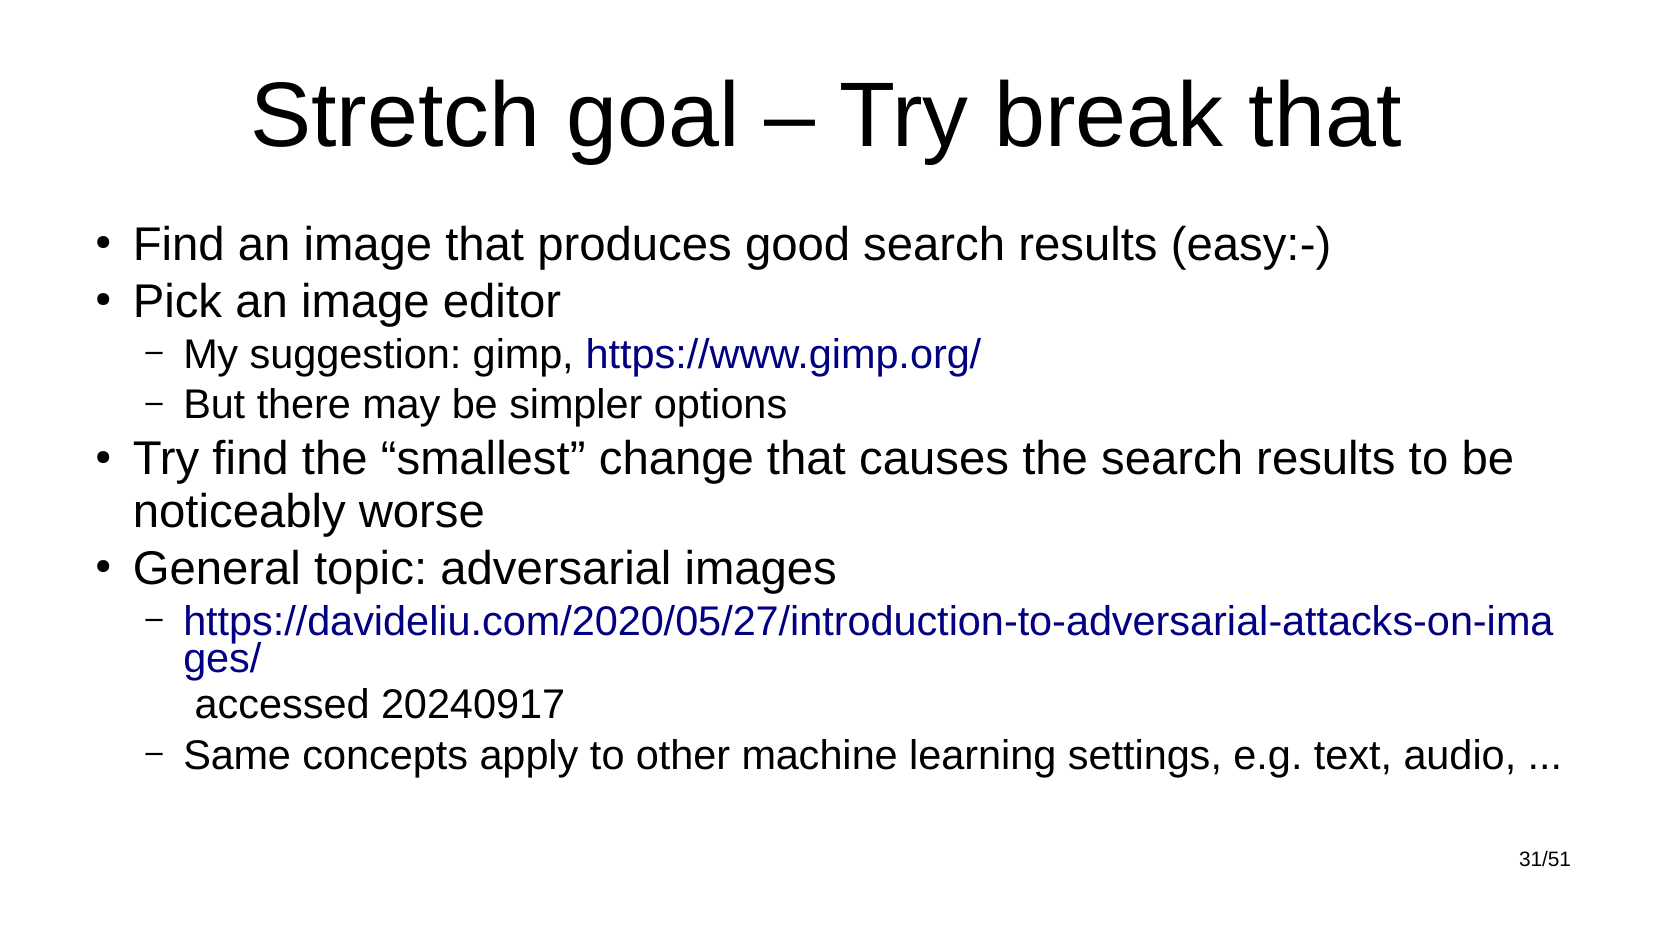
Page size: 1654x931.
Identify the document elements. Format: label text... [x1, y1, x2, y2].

title Stretch goal – Try break that [82, 37, 1571, 193]
list Find an image that produces good search results (easy:-) Pick an image editor My suggestion: gimp, https://www.gimp.org/ But there may be simpler options Try find the “smallest” change that causes the search results to be noticeably worse General topic: adversarial images https://davideliu.com/2020/05/27/introduction-to-adversarial-attacks-on-images/ accessed 20240917 Same concepts apply to other machine learning settings, e.g. text, audio, ... [82, 217, 1571, 758]
